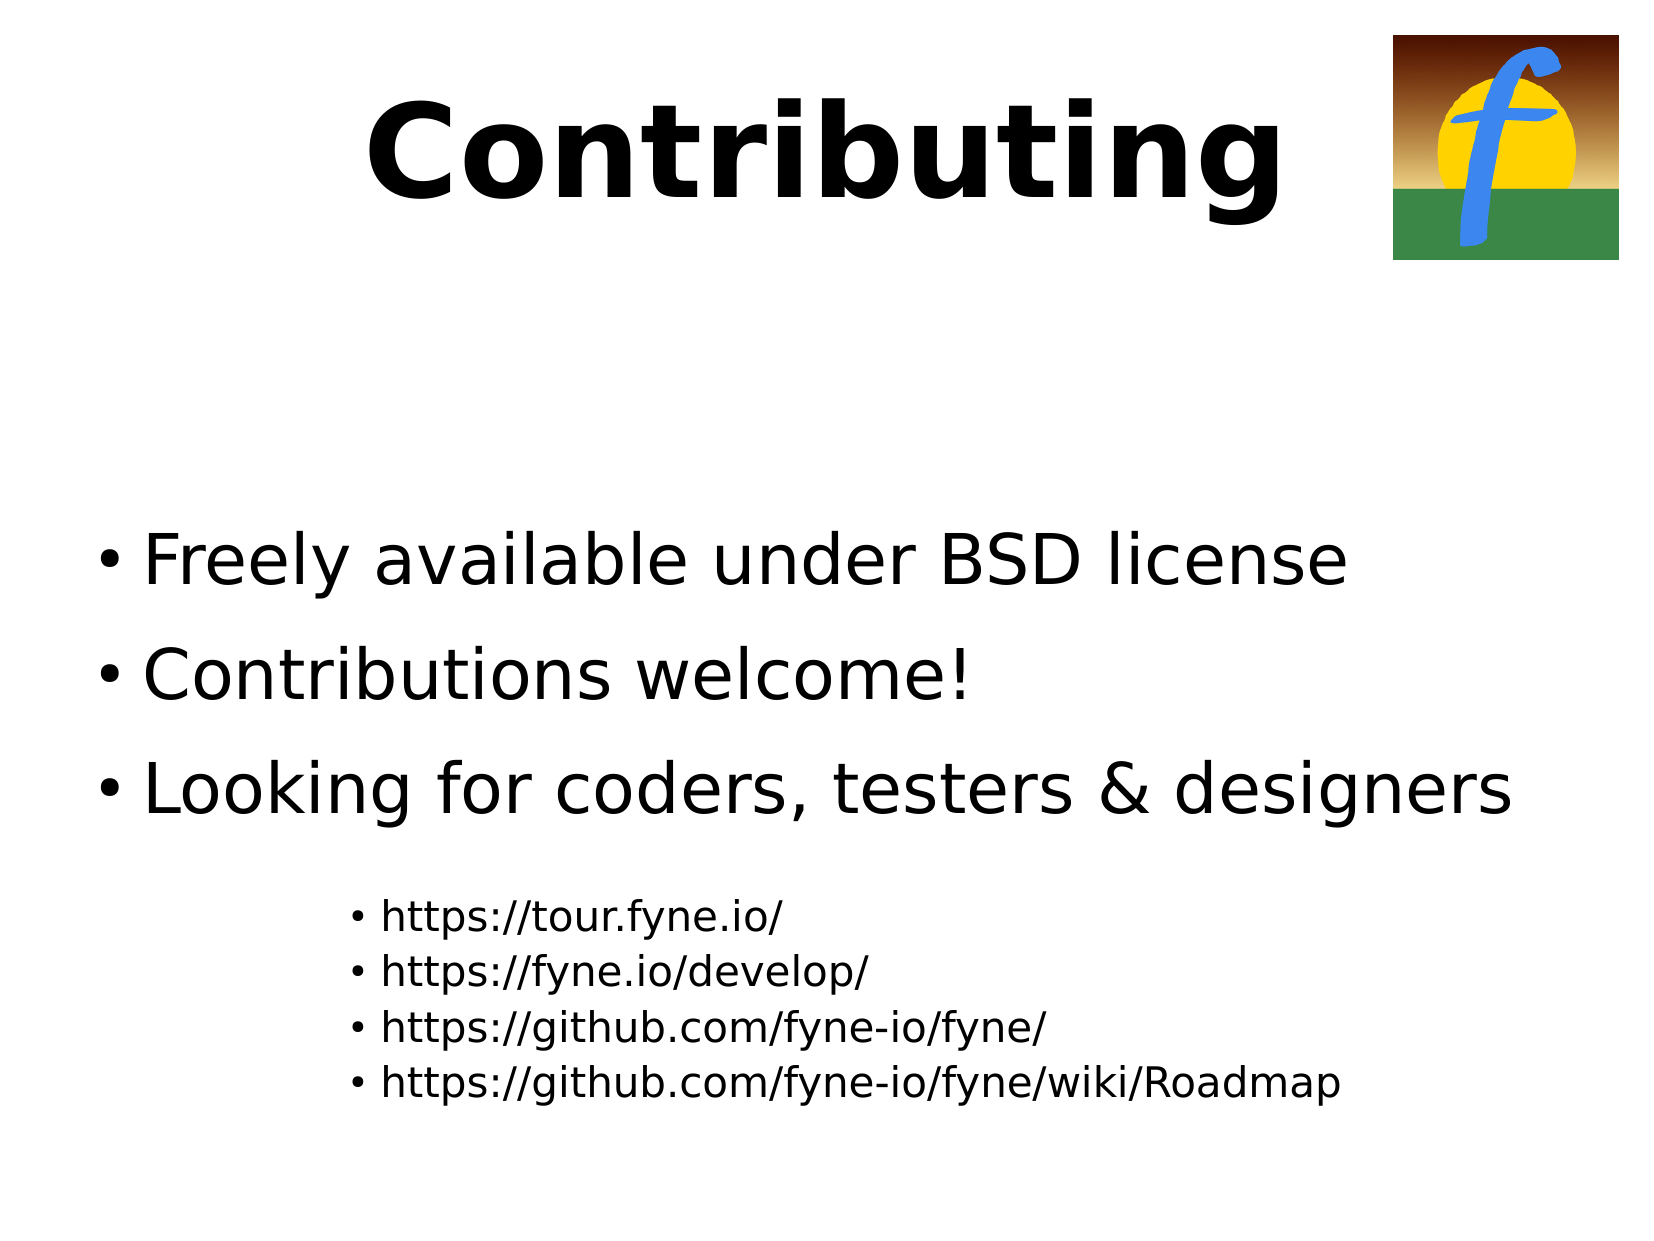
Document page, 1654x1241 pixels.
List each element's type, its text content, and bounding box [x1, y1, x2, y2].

title Contributing [82, 49, 1393, 257]
picture [1393, 35, 1619, 260]
list Freely available under BSD license Contributions welcome! Looking for coders, testers & designers https://tour.fyne.io/ https://fyne.io/develop/ https://github.com/fyne-io/fyne/ https://github.com/fyne-io/fyne/wiki/Roadmap [82, 519, 1571, 1123]
